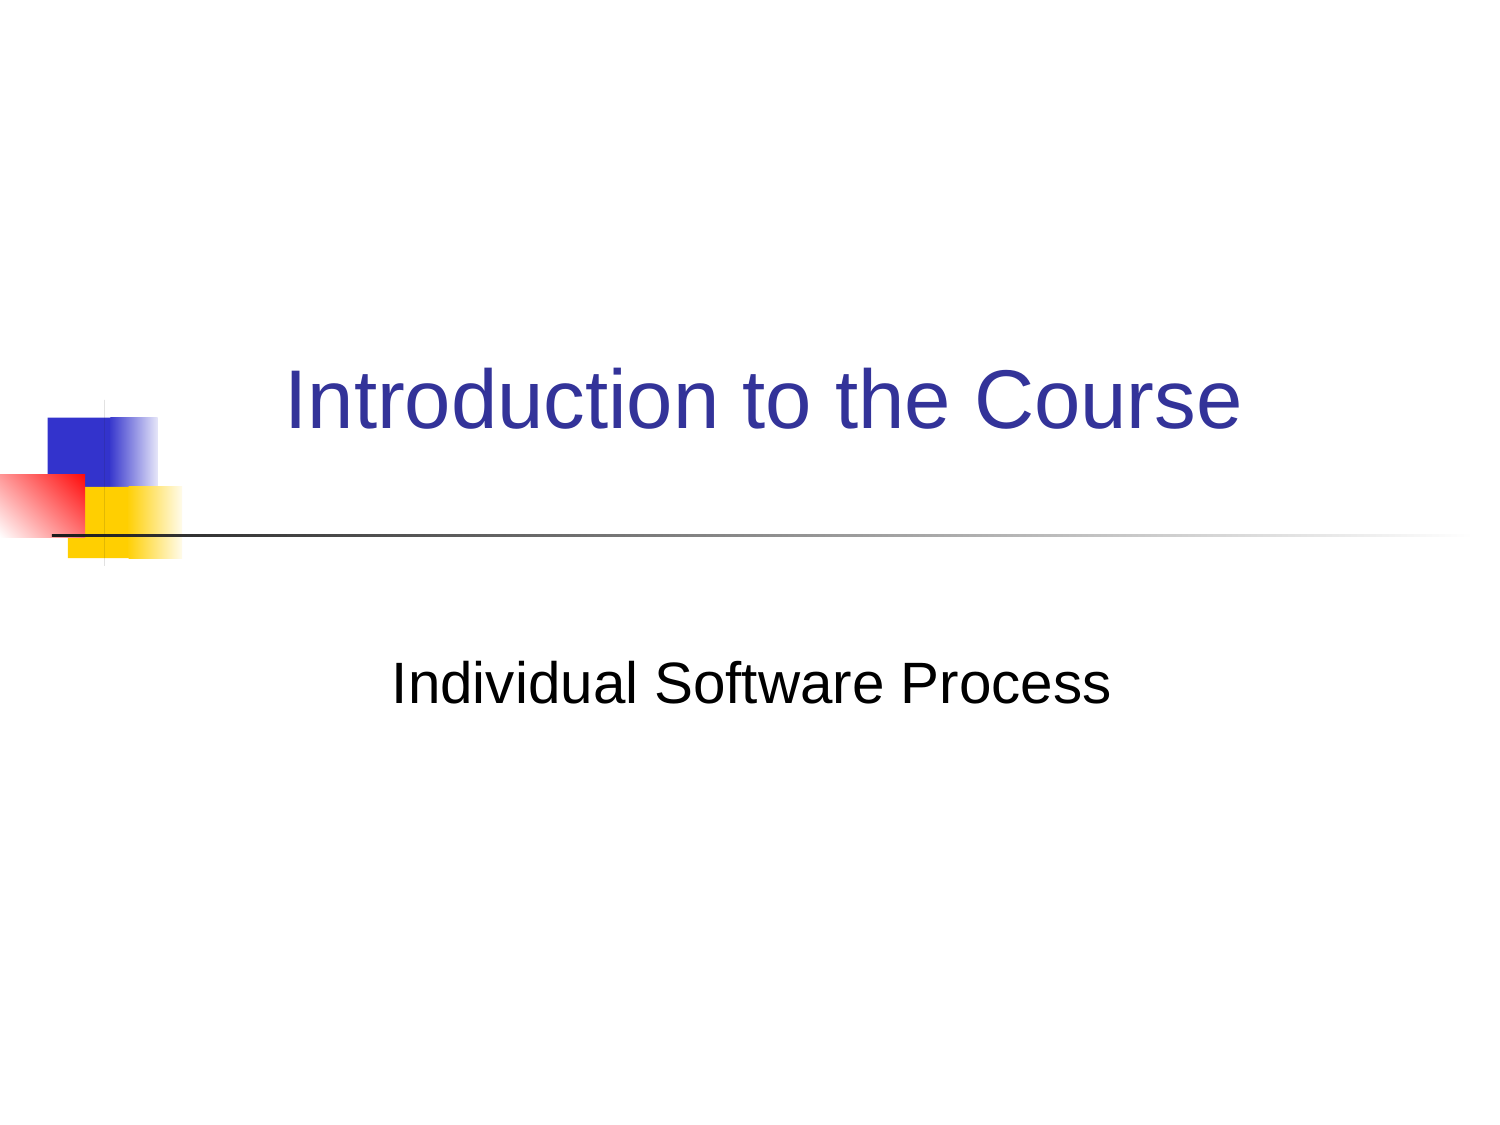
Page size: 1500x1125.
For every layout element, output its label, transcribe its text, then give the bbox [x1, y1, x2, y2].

subtitle Individual Software Process [225, 637, 1276, 925]
title Introduction to the Course [162, 274, 1366, 515]
